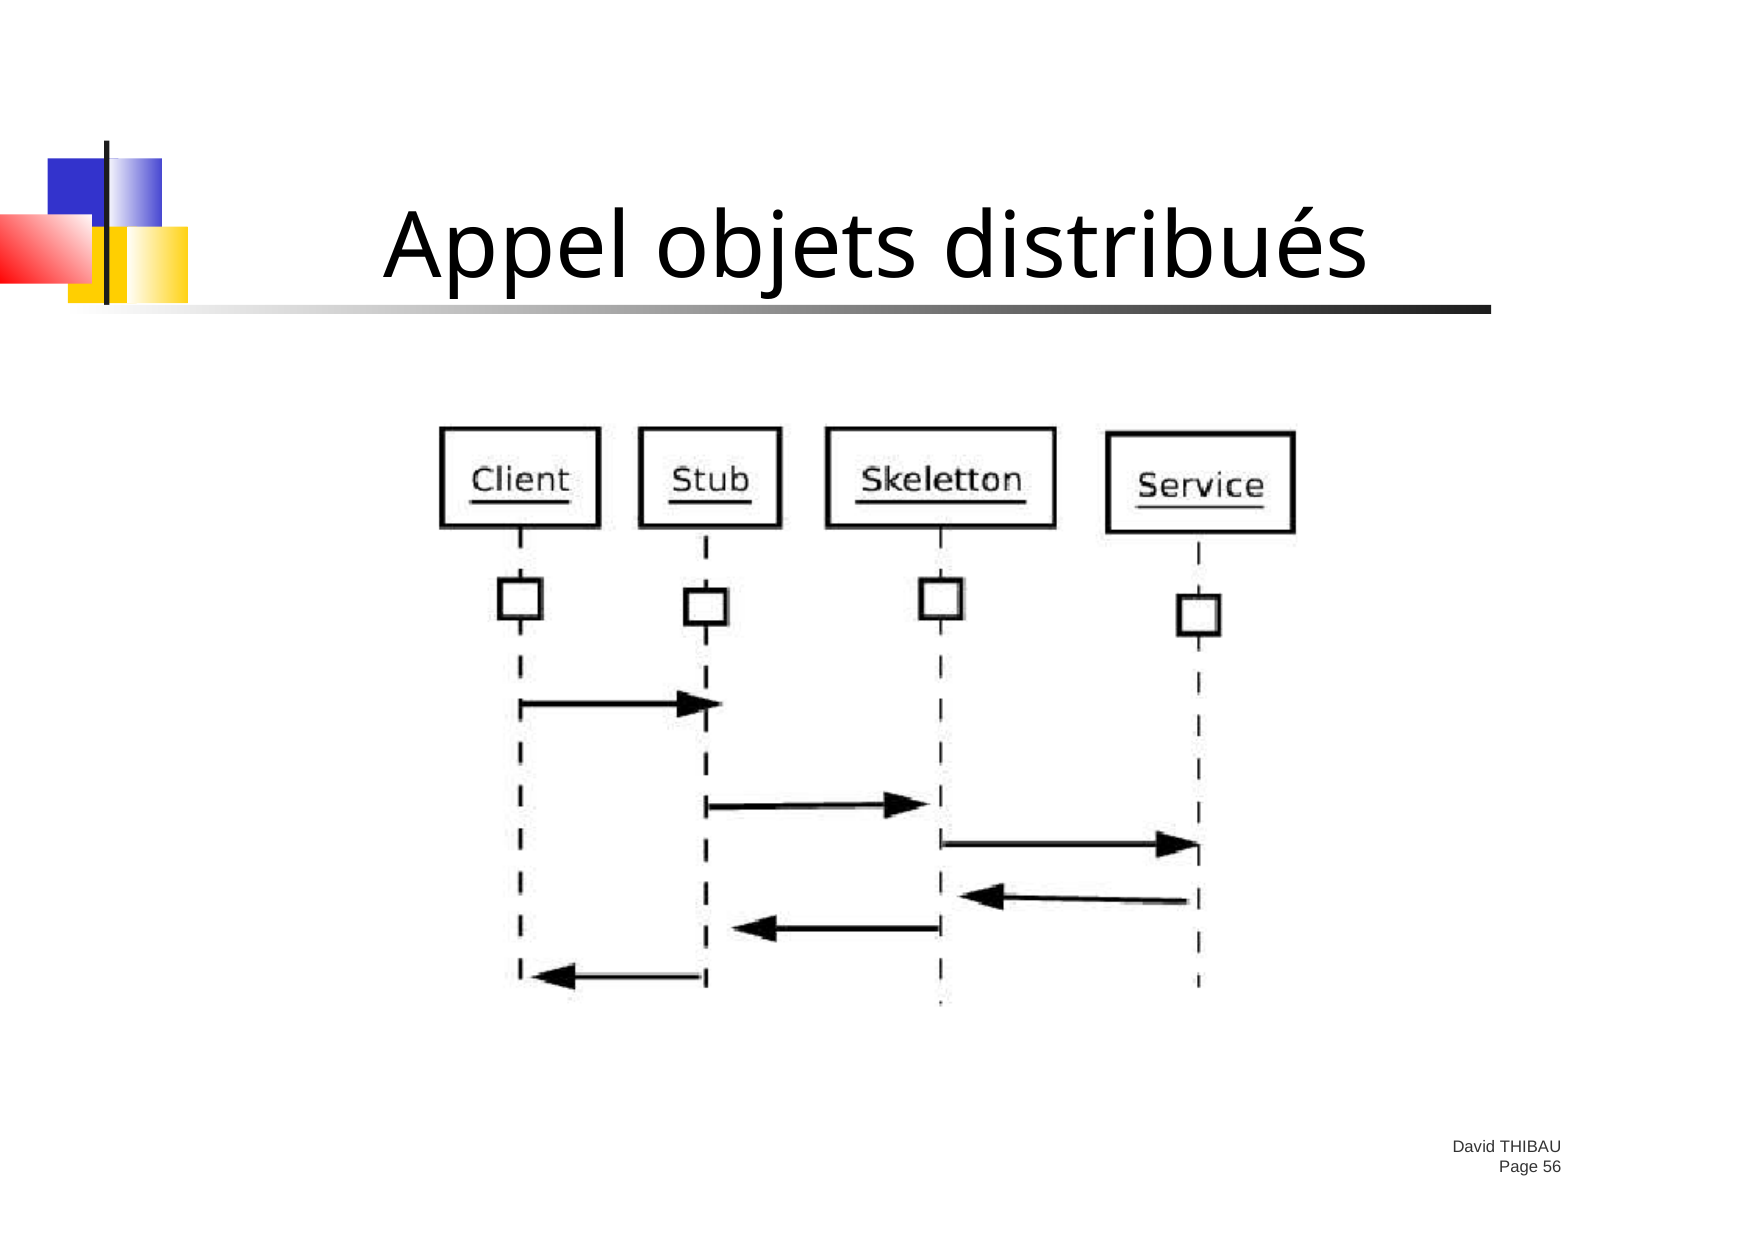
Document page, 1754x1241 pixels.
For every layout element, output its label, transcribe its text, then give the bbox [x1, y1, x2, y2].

picture [416, 419, 1329, 1060]
title Appel objets distribués [179, 152, 1577, 340]
